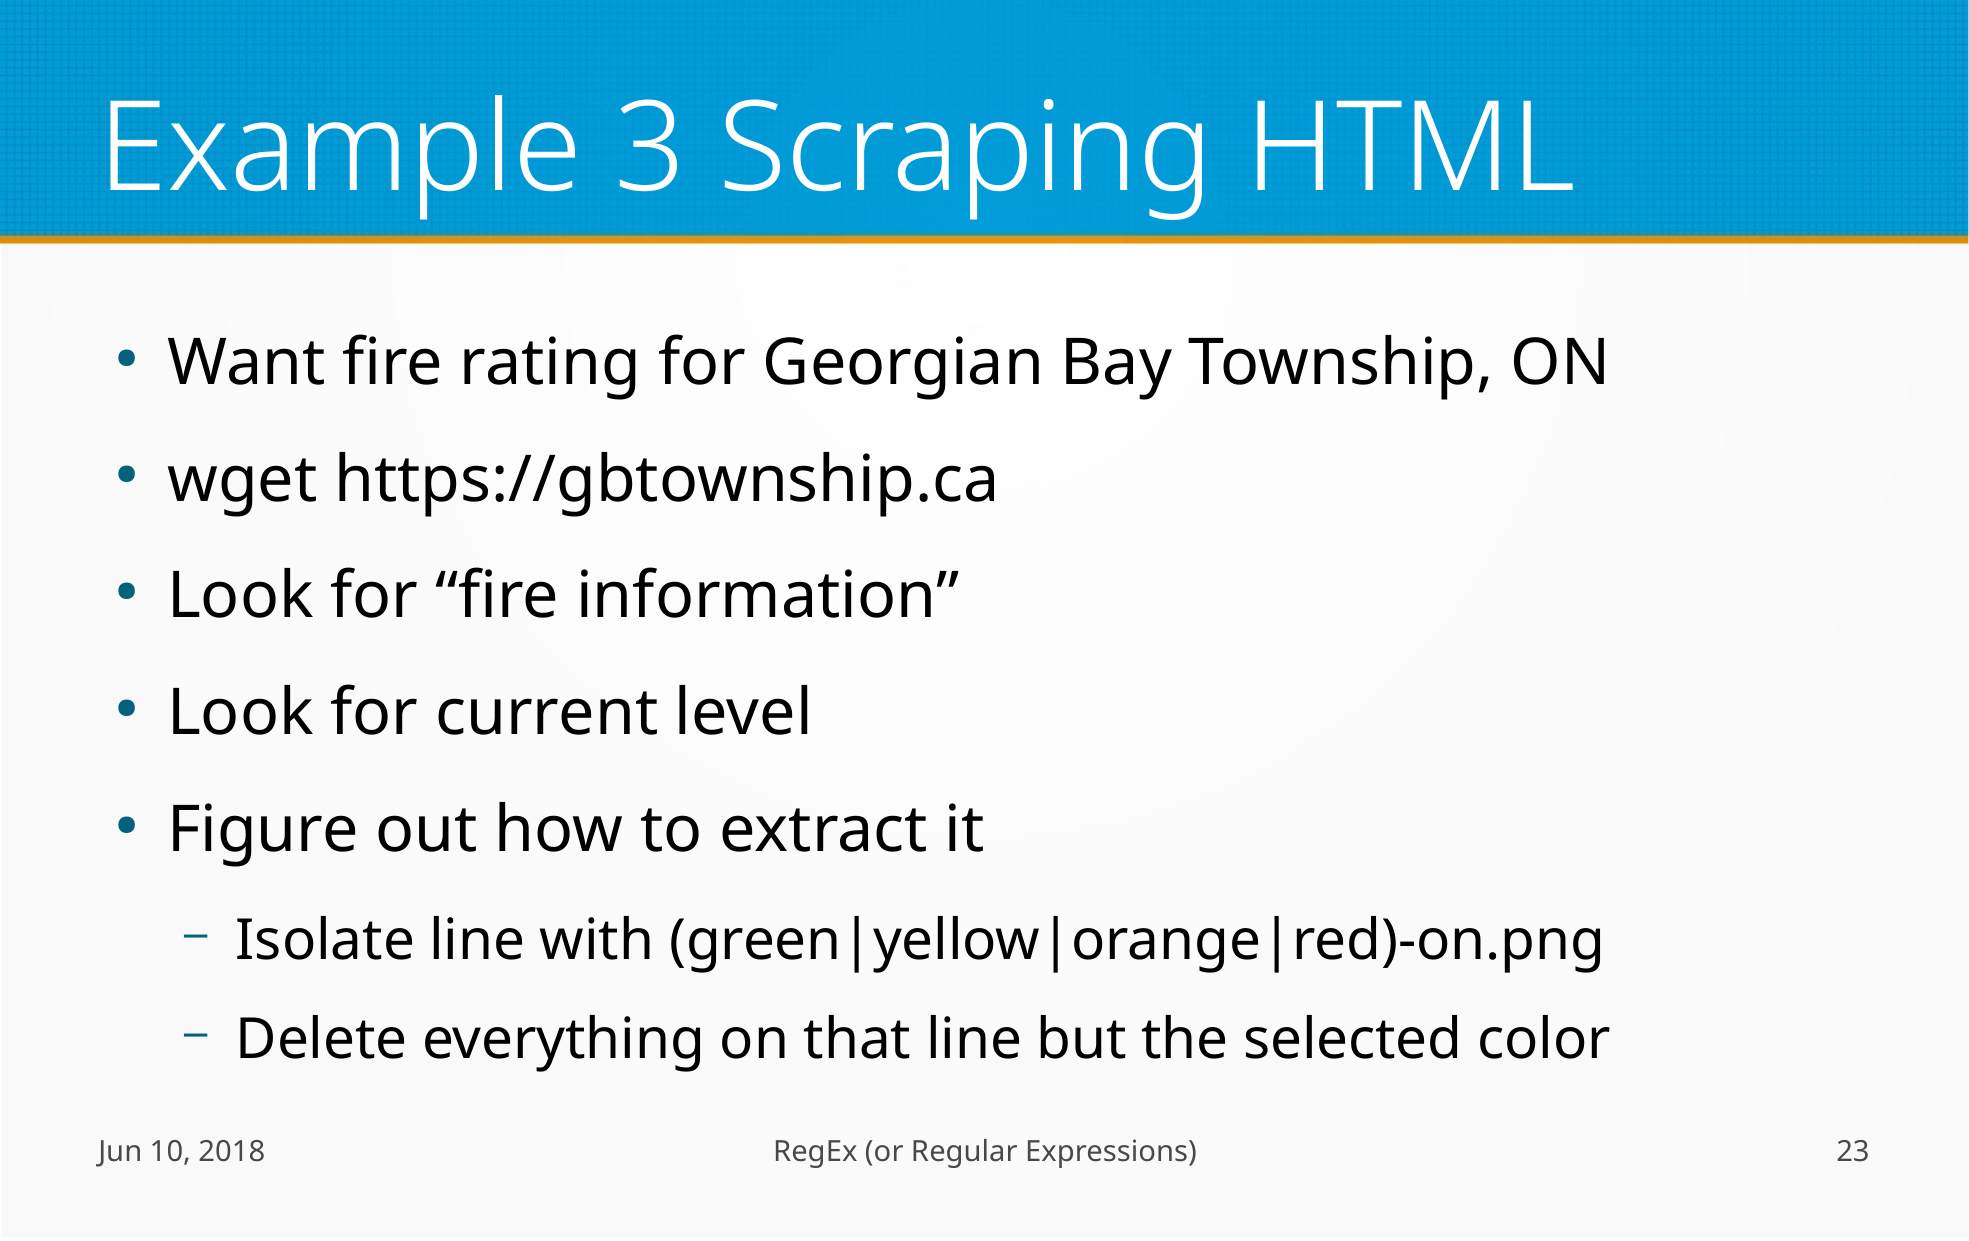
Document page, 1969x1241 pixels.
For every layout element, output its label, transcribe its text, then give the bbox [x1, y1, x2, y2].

list Want fire rating for Georgian Bay Township, ON wget https://gbtownship.ca Look for “fire information” Look for current level Figure out how to extract it Isolate line with (green|yellow|orange|red)-on.png Delete everything on that line but the selected color [98, 315, 1861, 1081]
title Example 3 Scraping HTML [98, 19, 1870, 227]
picture [0, 233, 1969, 1241]
